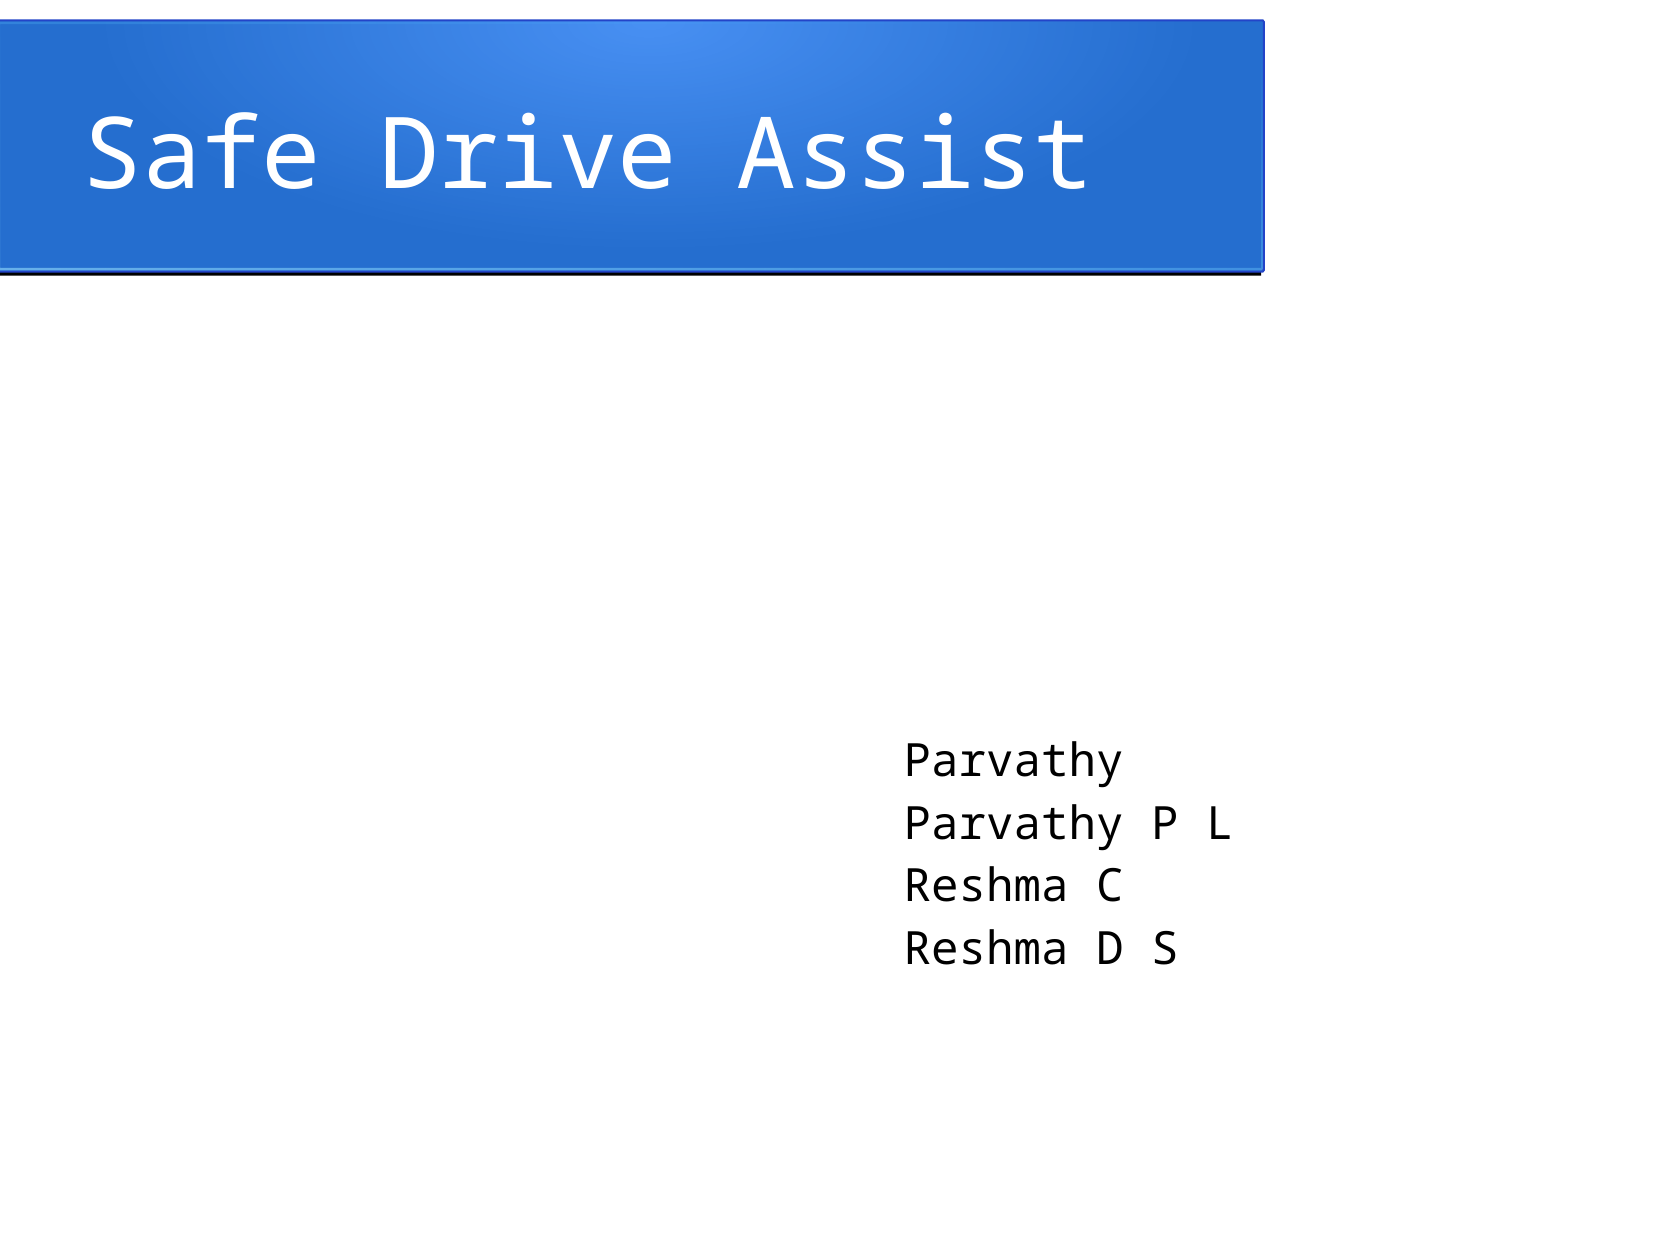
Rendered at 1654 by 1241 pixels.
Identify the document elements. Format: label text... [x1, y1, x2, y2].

list [82, 299, 1571, 1019]
text_box Parvathy Parvathy P L Reshma C Reshma D S [224, 720, 1489, 949]
title Safe Drive Assist [82, 47, 1235, 252]
